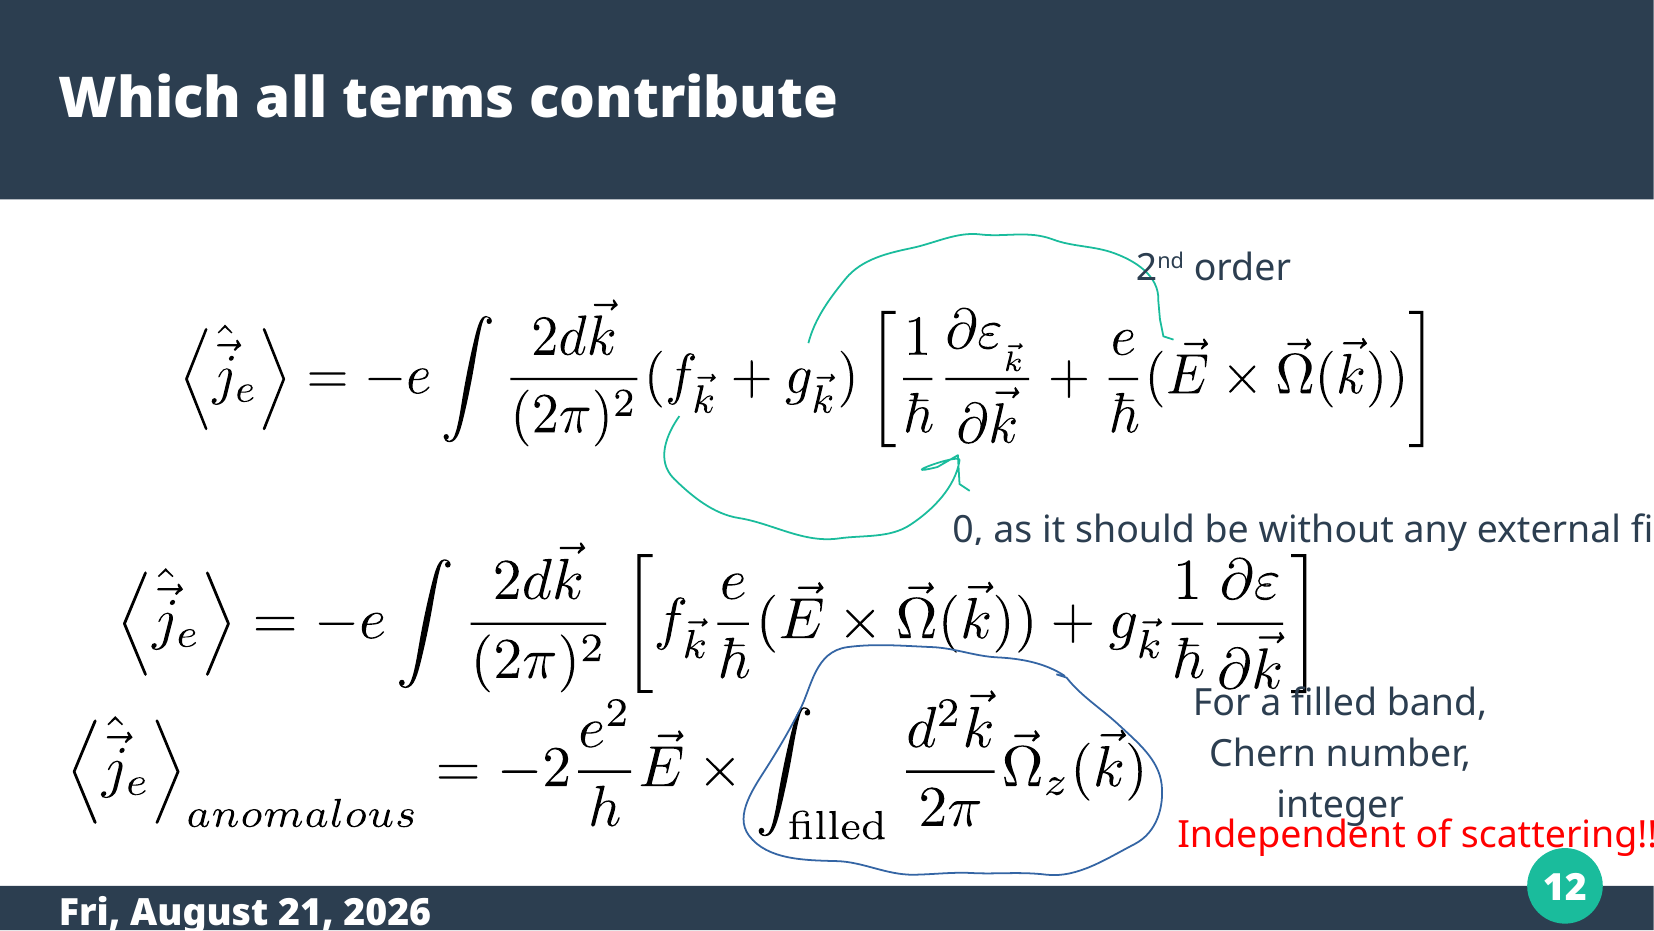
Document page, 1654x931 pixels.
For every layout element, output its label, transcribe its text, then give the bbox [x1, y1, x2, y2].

title Which all terms contribute [59, 37, 1595, 155]
text_box [745, 647, 1142, 840]
text_box 2nd order [969, 116, 1458, 417]
text_box [181, 299, 1424, 448]
text_box Independent of scattering!! [1162, 798, 1618, 868]
text_box [69, 542, 1307, 837]
text_box For a filled band, Chern number, integer [1178, 664, 1595, 798]
text_box 0, as it should be without any external field [937, 494, 1635, 563]
text_box [1084, 693, 1139, 741]
